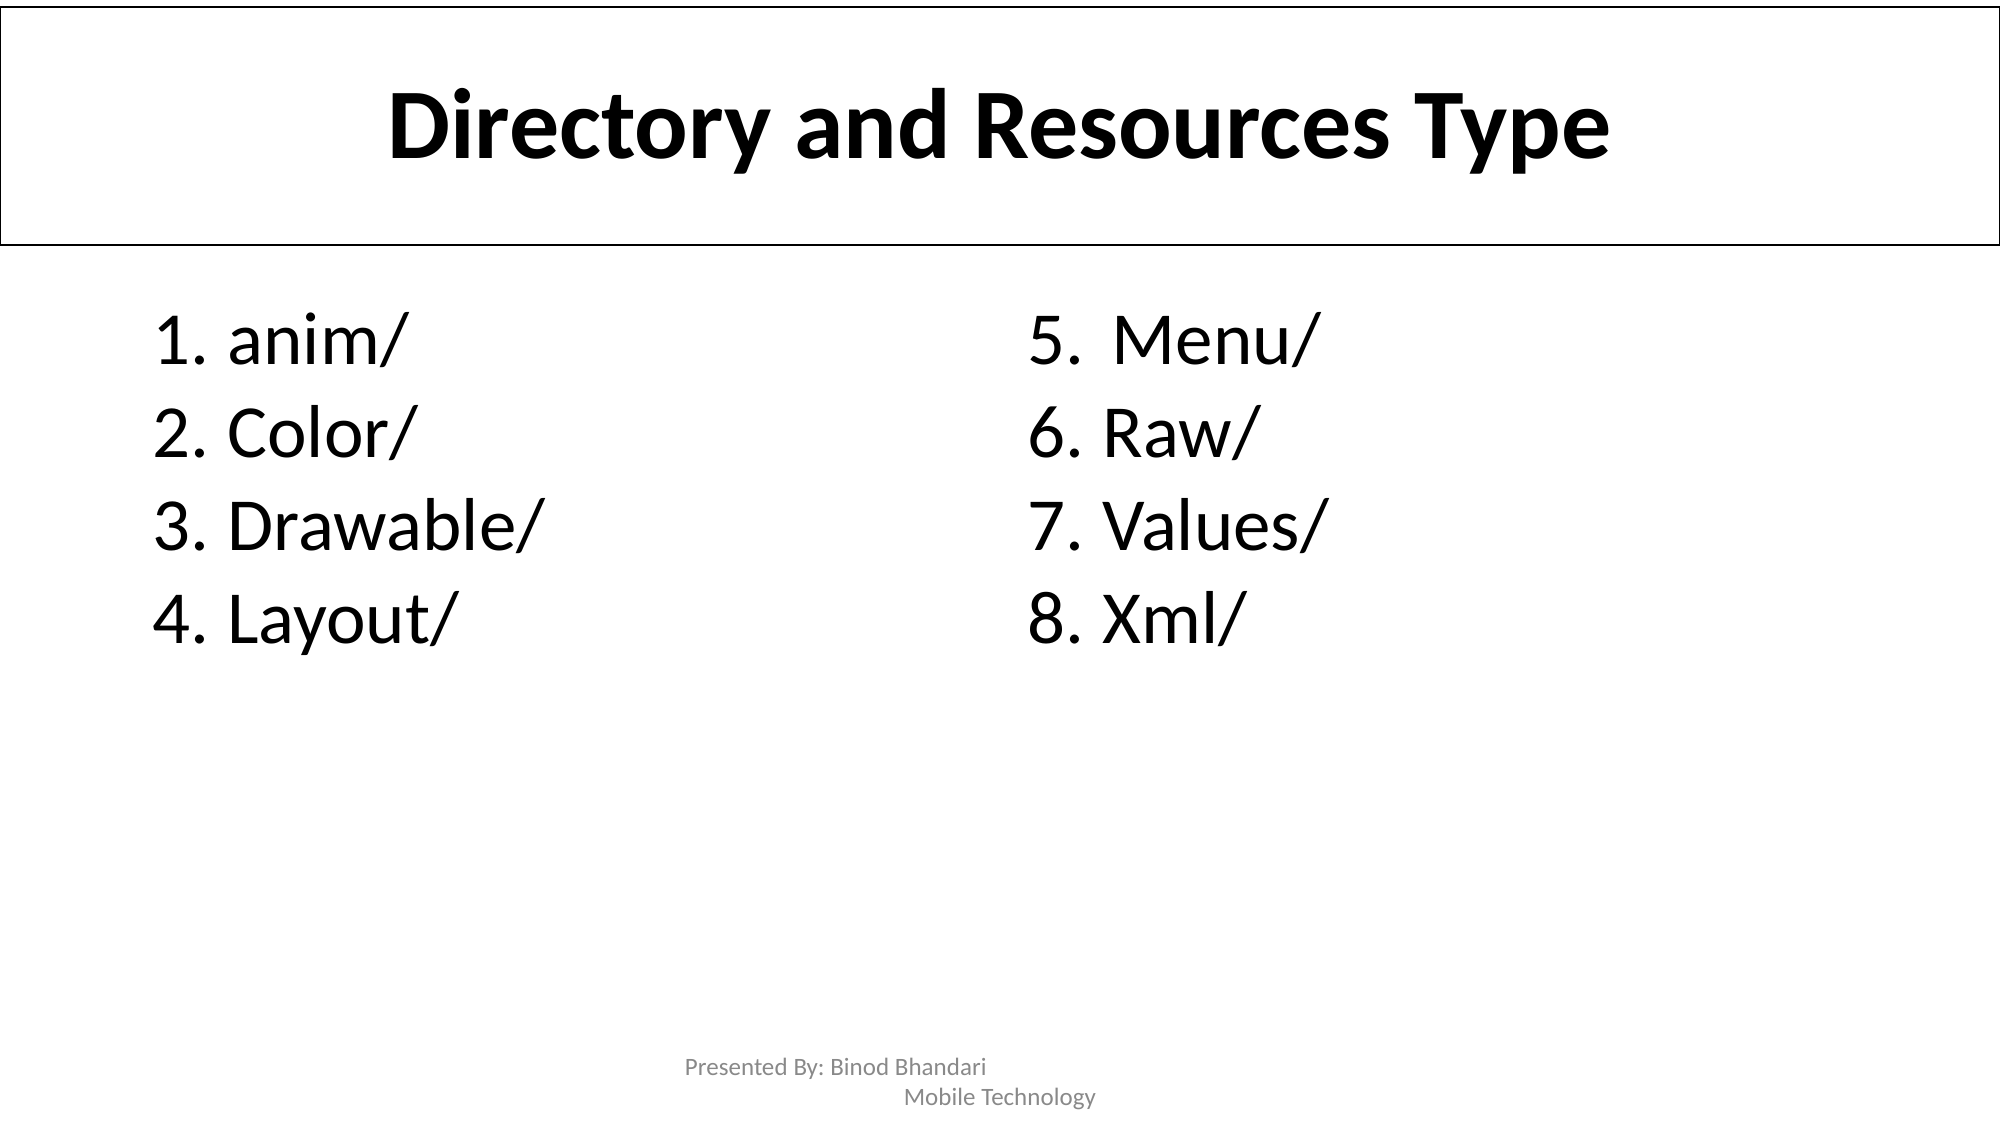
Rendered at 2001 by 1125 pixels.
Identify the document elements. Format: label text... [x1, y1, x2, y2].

list anim/ Color/ Drawable/ Layout/ [137, 299, 988, 1014]
title Directory and Resources Type [0, 6, 2000, 246]
list Menu/ Raw/ Values/ Xml/ [1012, 299, 1863, 1014]
text_box Presented By: Binod Bhandari Mobile Technology [662, 1042, 1338, 1103]
